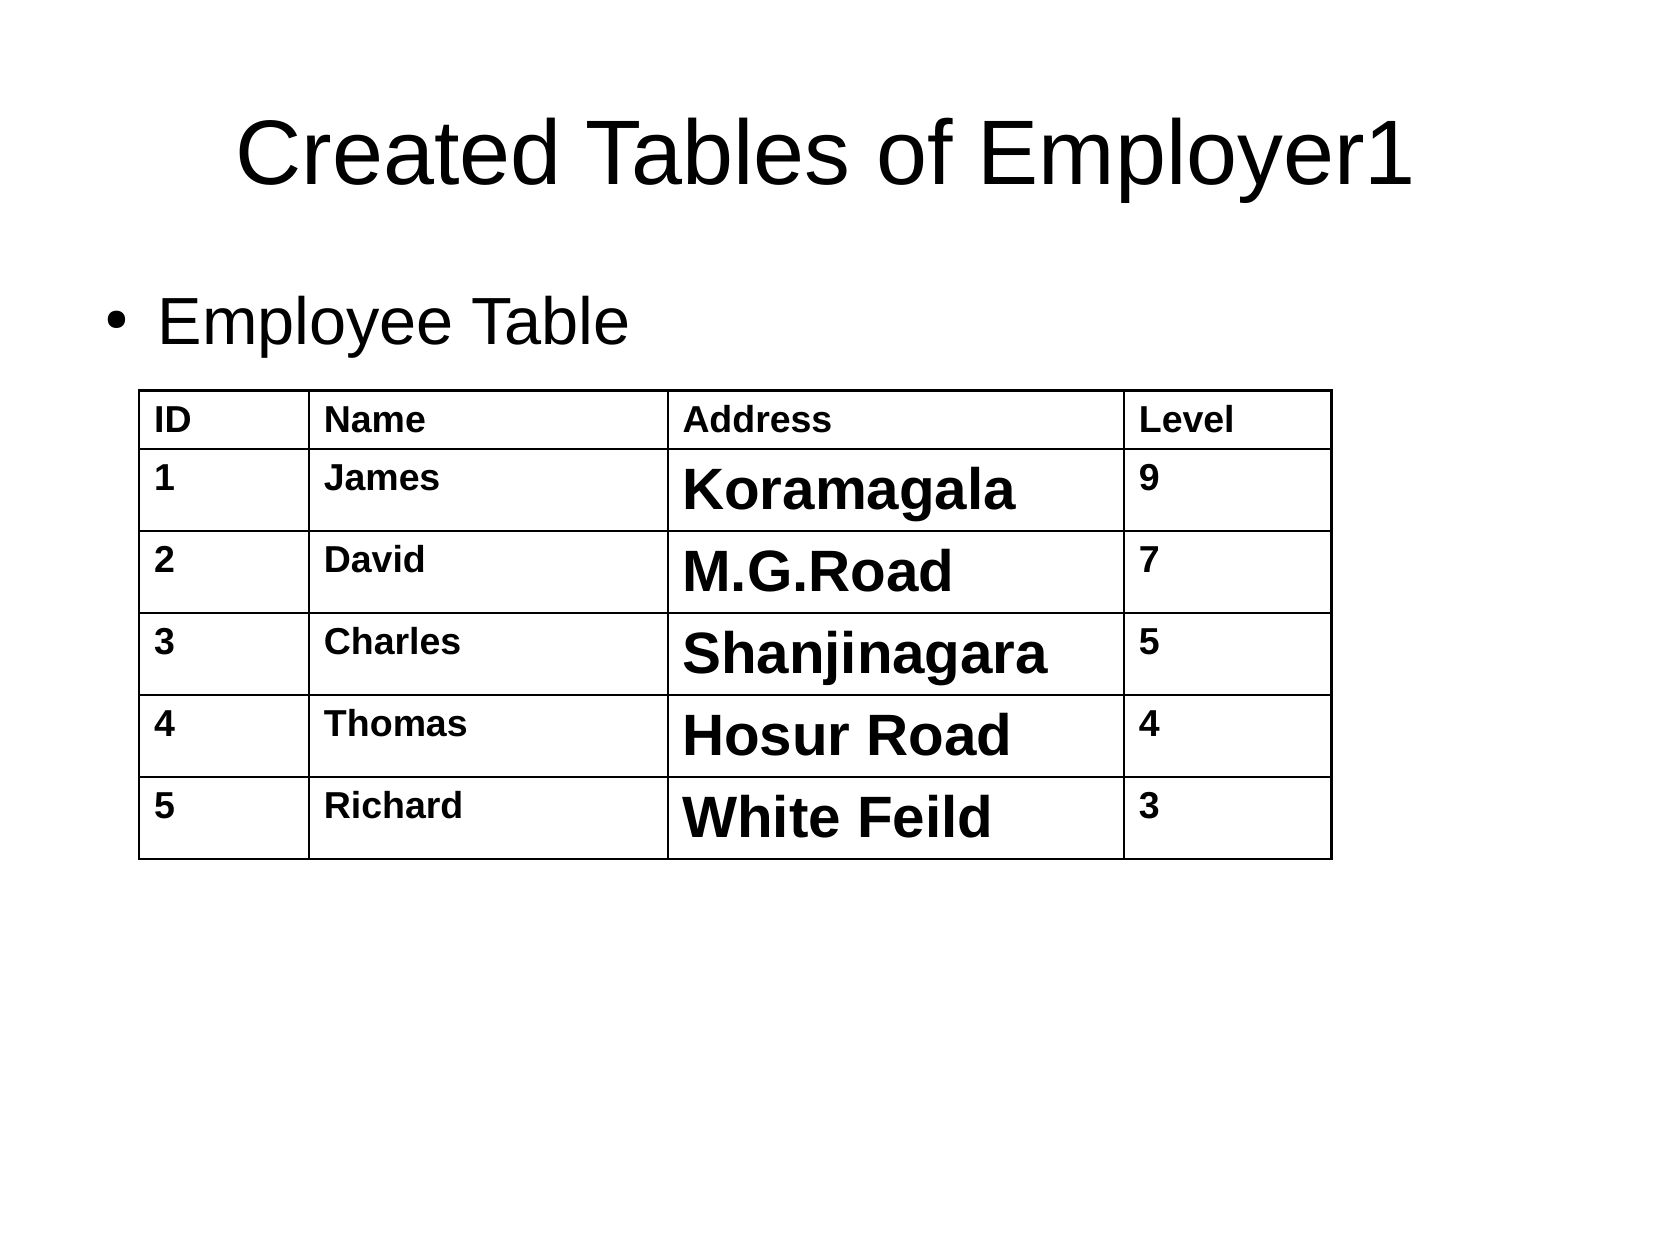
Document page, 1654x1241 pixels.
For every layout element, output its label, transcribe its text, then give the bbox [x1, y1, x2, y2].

table_header Address [669, 392, 1123, 448]
table_header Name [310, 392, 667, 448]
table_cell 2 [140, 532, 308, 612]
table_cell Hosur Road [669, 696, 1123, 776]
table_cell Thomas [310, 696, 667, 776]
list Employee Table [86, 283, 1576, 1088]
table_cell 4 [1125, 696, 1330, 776]
table_cell 5 [1125, 614, 1330, 694]
table_cell David [310, 532, 667, 612]
table_cell James [310, 450, 667, 530]
table_cell 5 [140, 778, 308, 858]
table_cell 9 [1125, 450, 1330, 530]
table_cell Charles [310, 614, 667, 694]
table_cell 3 [1125, 778, 1330, 858]
table_header Level [1125, 392, 1330, 448]
table_cell 7 [1125, 532, 1330, 612]
table_cell 1 [140, 450, 308, 530]
table_cell Richard [310, 778, 667, 858]
title Created Tables of Employer1 [82, 56, 1571, 250]
table_cell 3 [140, 614, 308, 694]
table_header ID [140, 392, 308, 448]
table_cell Koramagala [669, 450, 1123, 530]
table_cell Shanjinagara [669, 614, 1123, 694]
table_cell M.G.Road [669, 532, 1123, 612]
table_cell White Feild [669, 778, 1123, 858]
table_cell 4 [140, 696, 308, 776]
